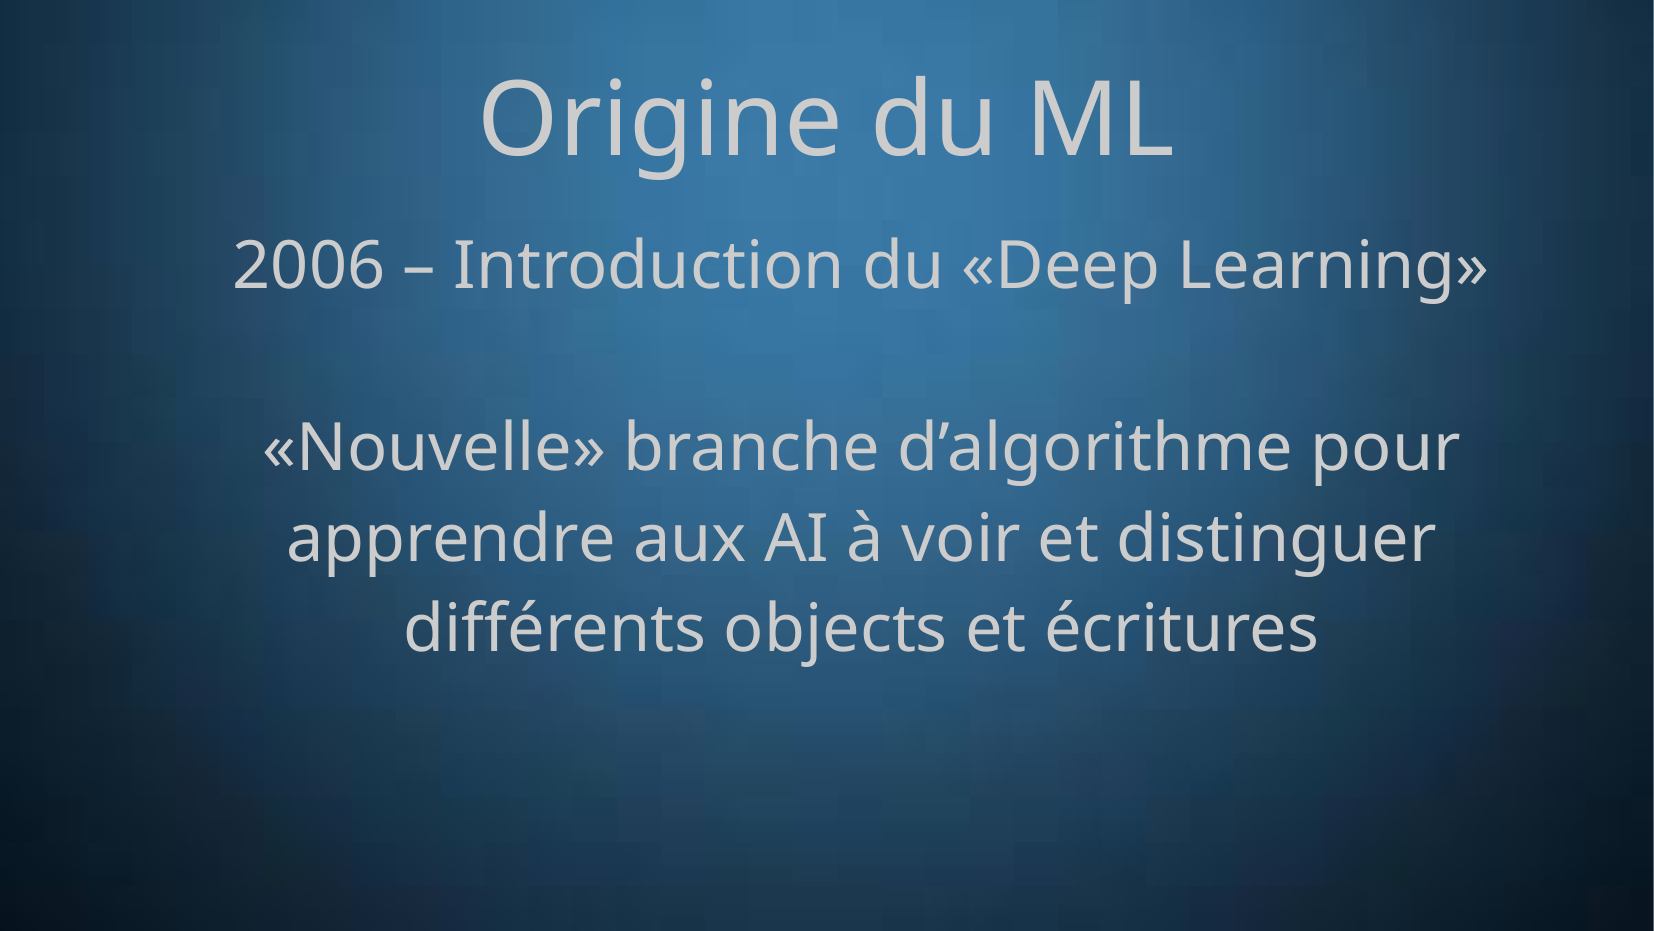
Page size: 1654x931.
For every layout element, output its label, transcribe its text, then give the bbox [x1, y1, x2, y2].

list 2006 – Introduction du «Deep Learning» «Nouvelle» branche d’algorithme pour apprendre aux AI à voir et distinguer différents objects et écritures [82, 217, 1571, 758]
title Origine du ML [82, 37, 1571, 193]
picture [0, 0, 1654, 931]
